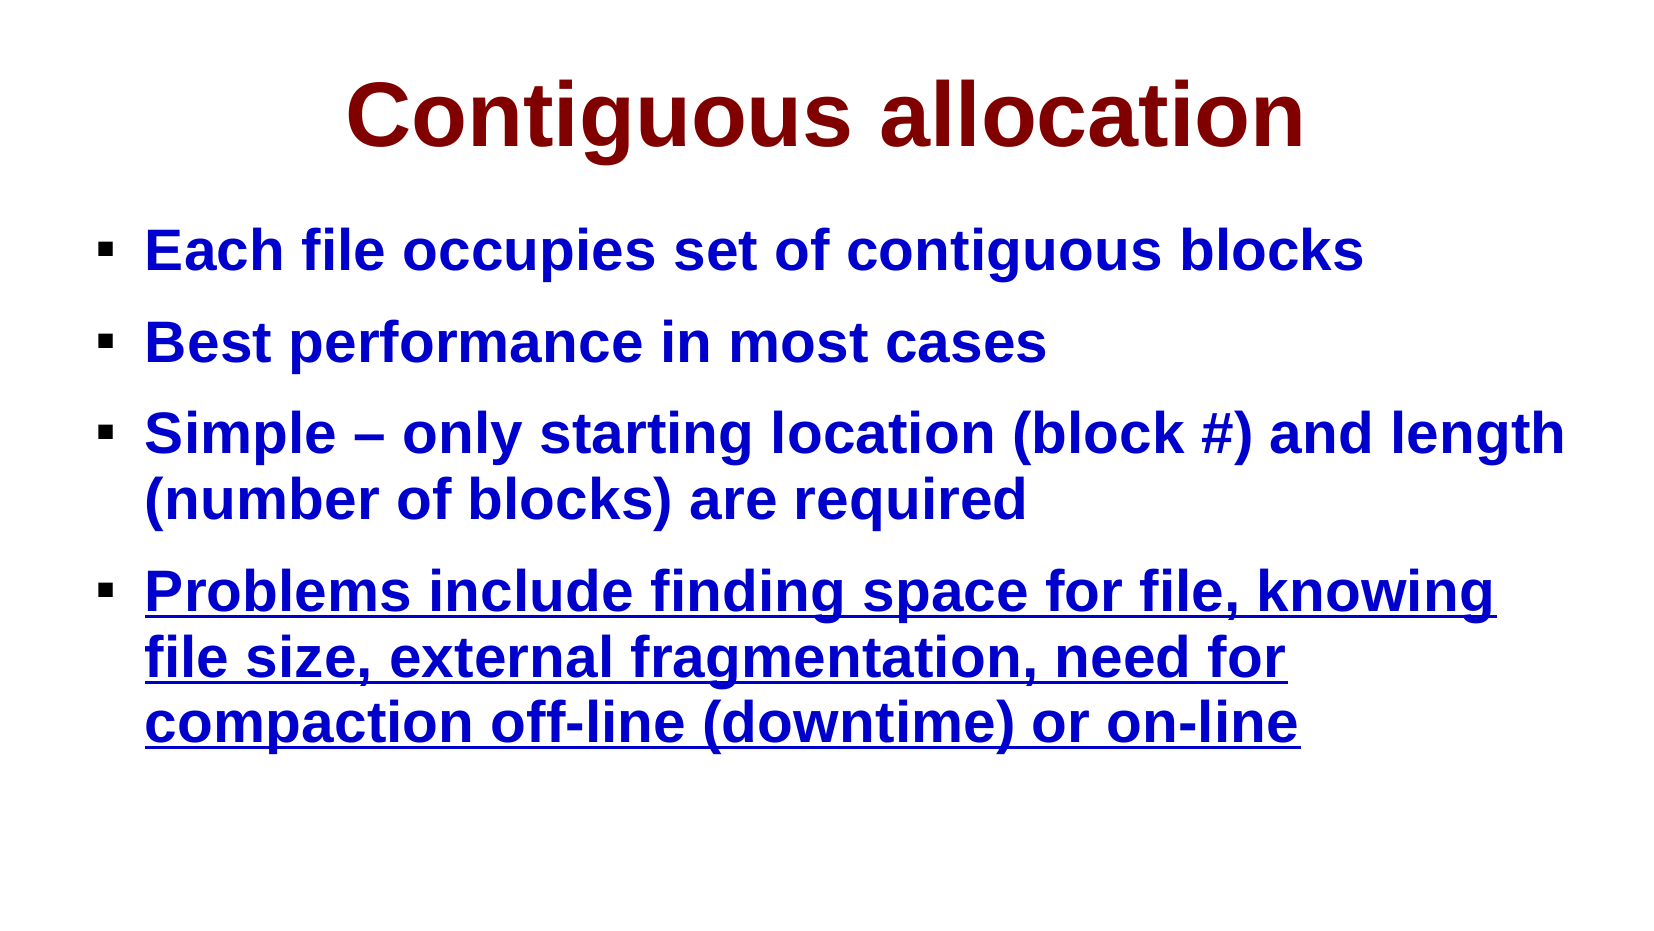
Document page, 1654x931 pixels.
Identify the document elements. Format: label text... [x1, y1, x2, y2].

list Each file occupies set of contiguous blocks Best performance in most cases Simple – only starting location (block #) and length (number of blocks) are required Problems include finding space for file, knowing file size, external fragmentation, need for compaction off-line (downtime) or on-line [82, 217, 1571, 757]
title Contiguous allocation [82, 37, 1571, 193]
